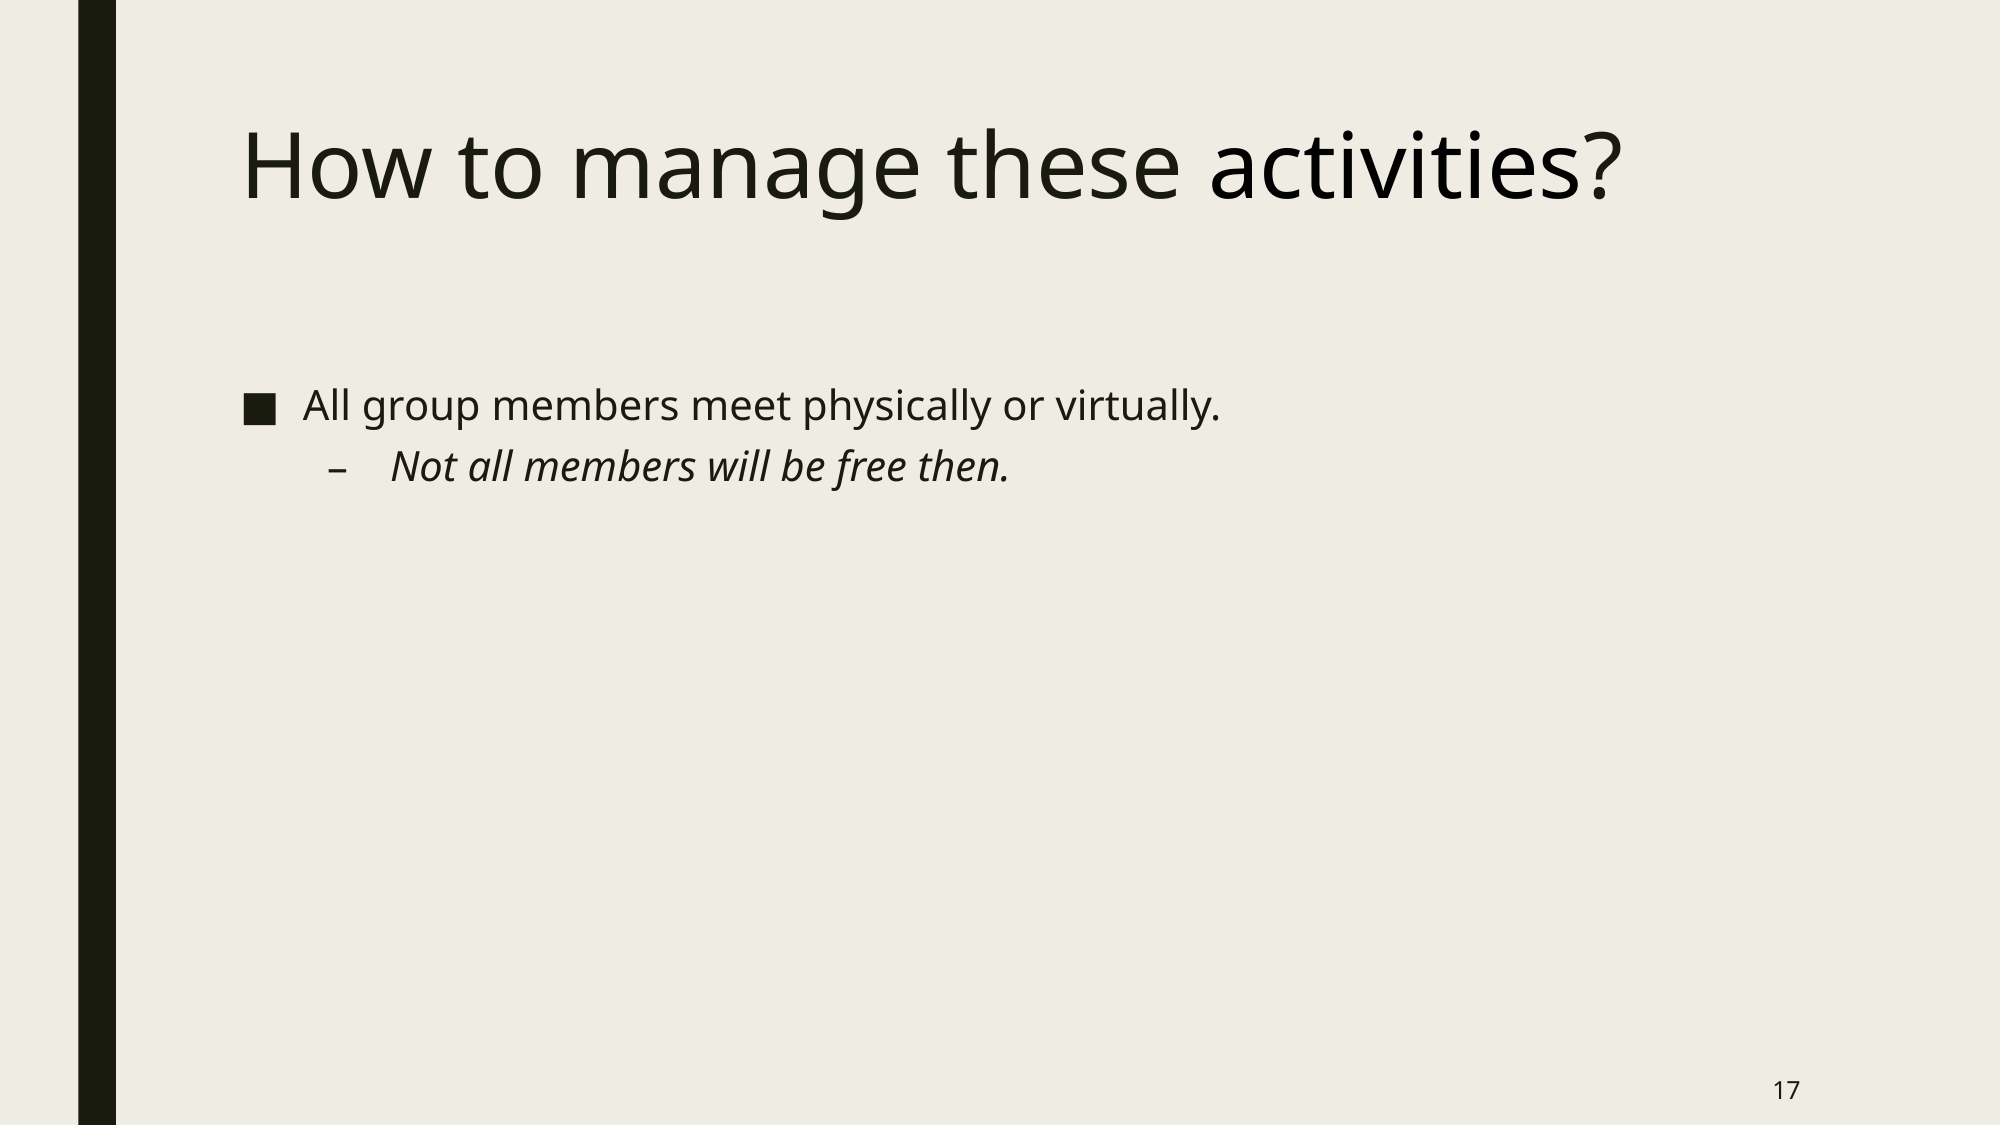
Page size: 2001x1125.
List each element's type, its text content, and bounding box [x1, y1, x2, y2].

list All group members meet physically or virtually. Not all members will be free then. [225, 375, 1800, 963]
title How to manage these activities? [225, 112, 1800, 357]
slide_number <number> [1553, 1058, 1816, 1125]
